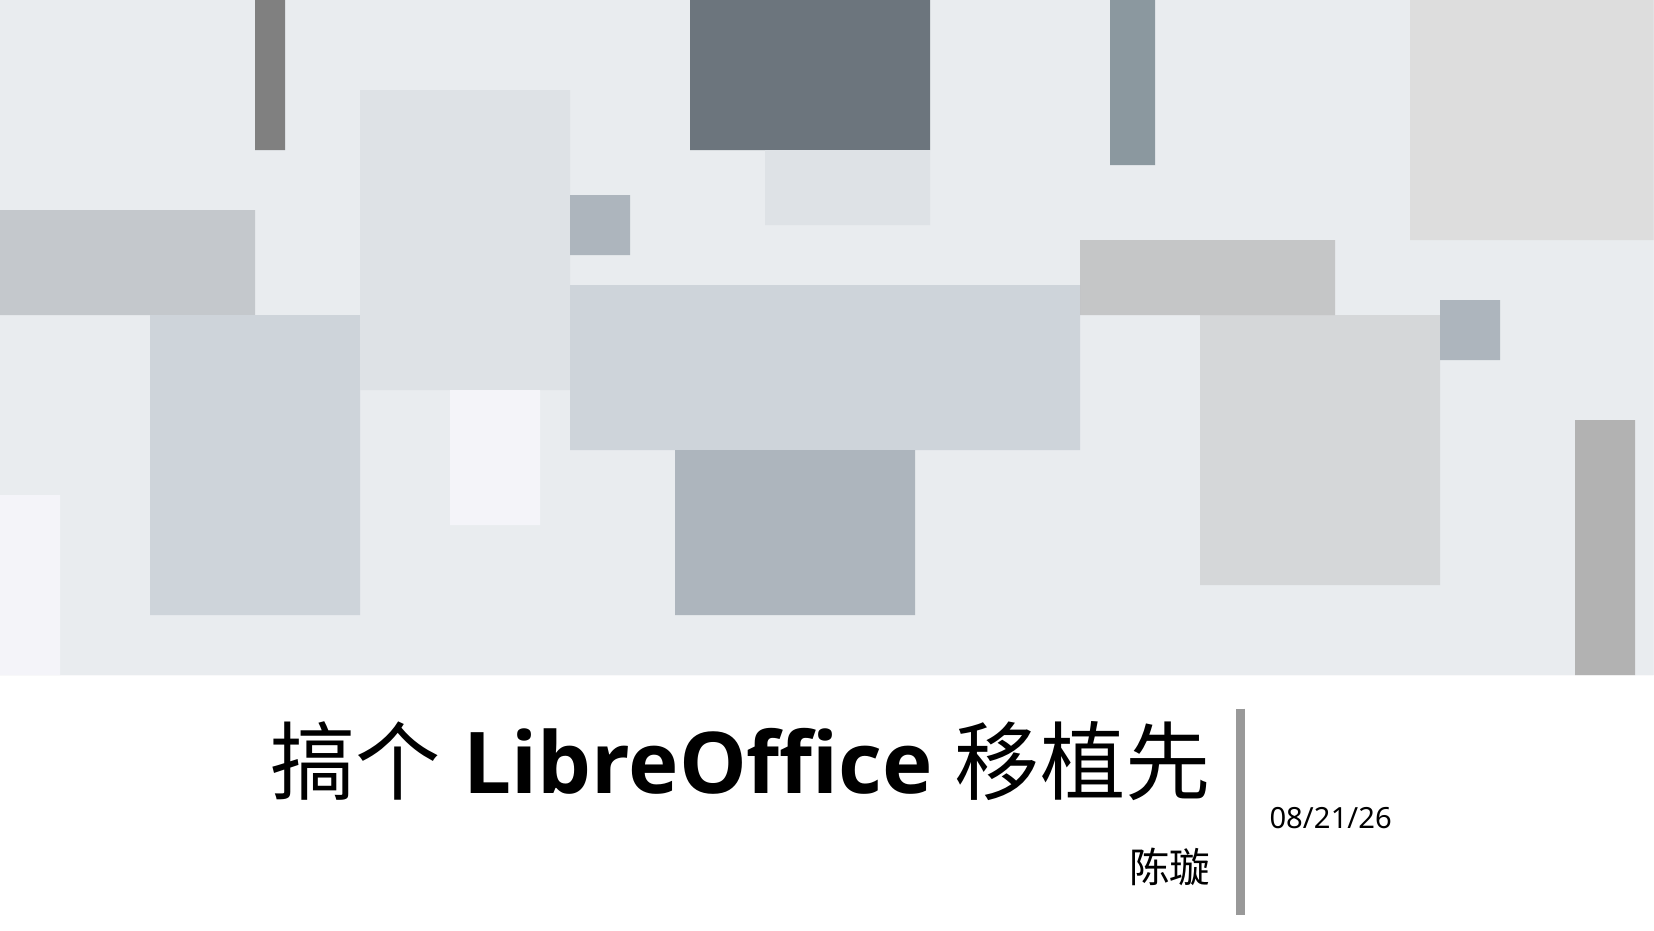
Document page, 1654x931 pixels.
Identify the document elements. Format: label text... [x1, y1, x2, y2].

subtitle 陈璇 [59, 835, 1211, 895]
title 搞个LibreOffice移植先 [59, 694, 1211, 819]
